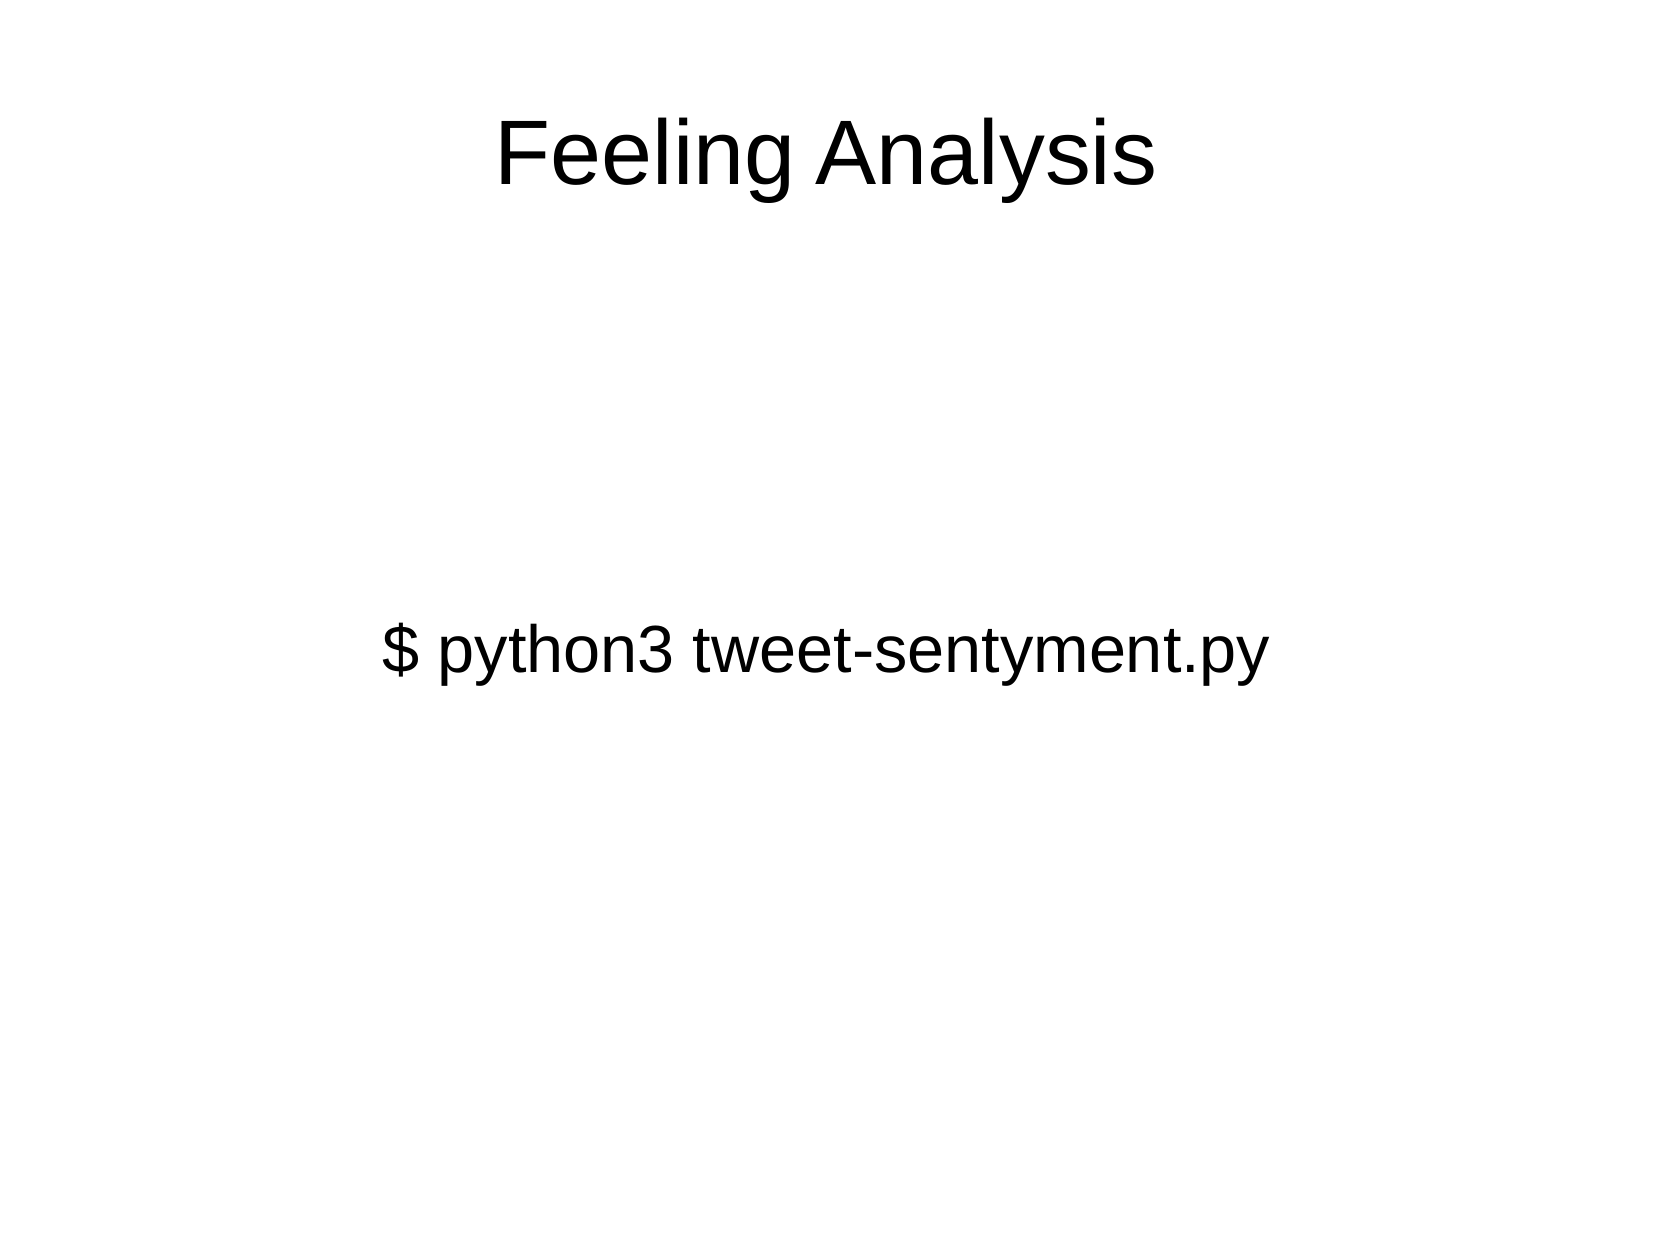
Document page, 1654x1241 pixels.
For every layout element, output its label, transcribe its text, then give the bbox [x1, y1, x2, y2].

title Feeling Analysis [82, 49, 1571, 257]
subtitle $ python3 tweet-sentyment.py [82, 290, 1571, 1010]
